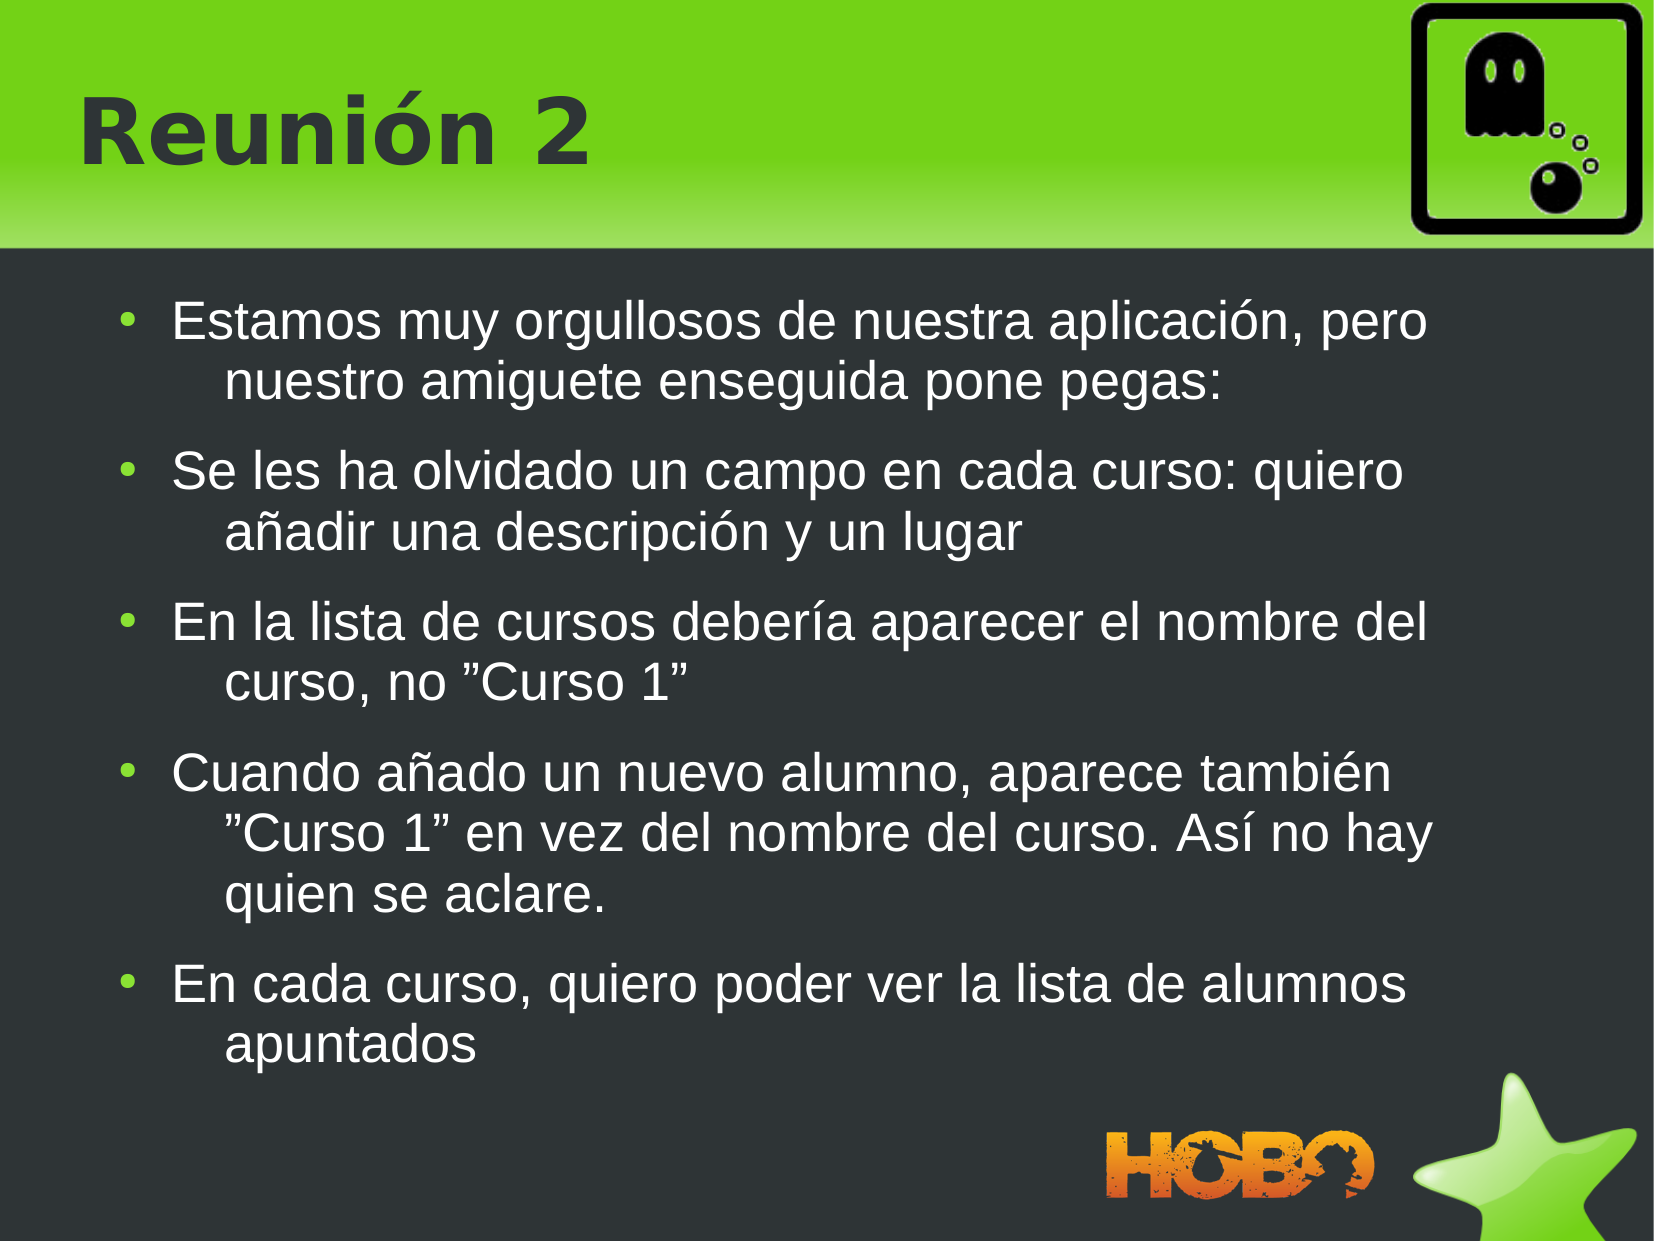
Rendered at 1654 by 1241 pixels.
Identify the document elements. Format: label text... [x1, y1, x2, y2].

list Estamos muy orgullosos de nuestra aplicación, pero nuestro amiguete enseguida pone pegas: Se les ha olvidado un campo en cada curso: quiero añadir una descripción y un lugar En la lista de cursos debería aparecer el nombre del curso, no ”Curso 1” Cuando añado un nuevo alumno, aparece también ”Curso 1” en vez del nombre del curso. Así no hay quien se aclare. En cada curso, quiero poder ver la lista de alumnos apuntados [82, 290, 1571, 1149]
title Reunión 2 [76, 36, 1565, 229]
picture [0, 0, 1654, 1241]
